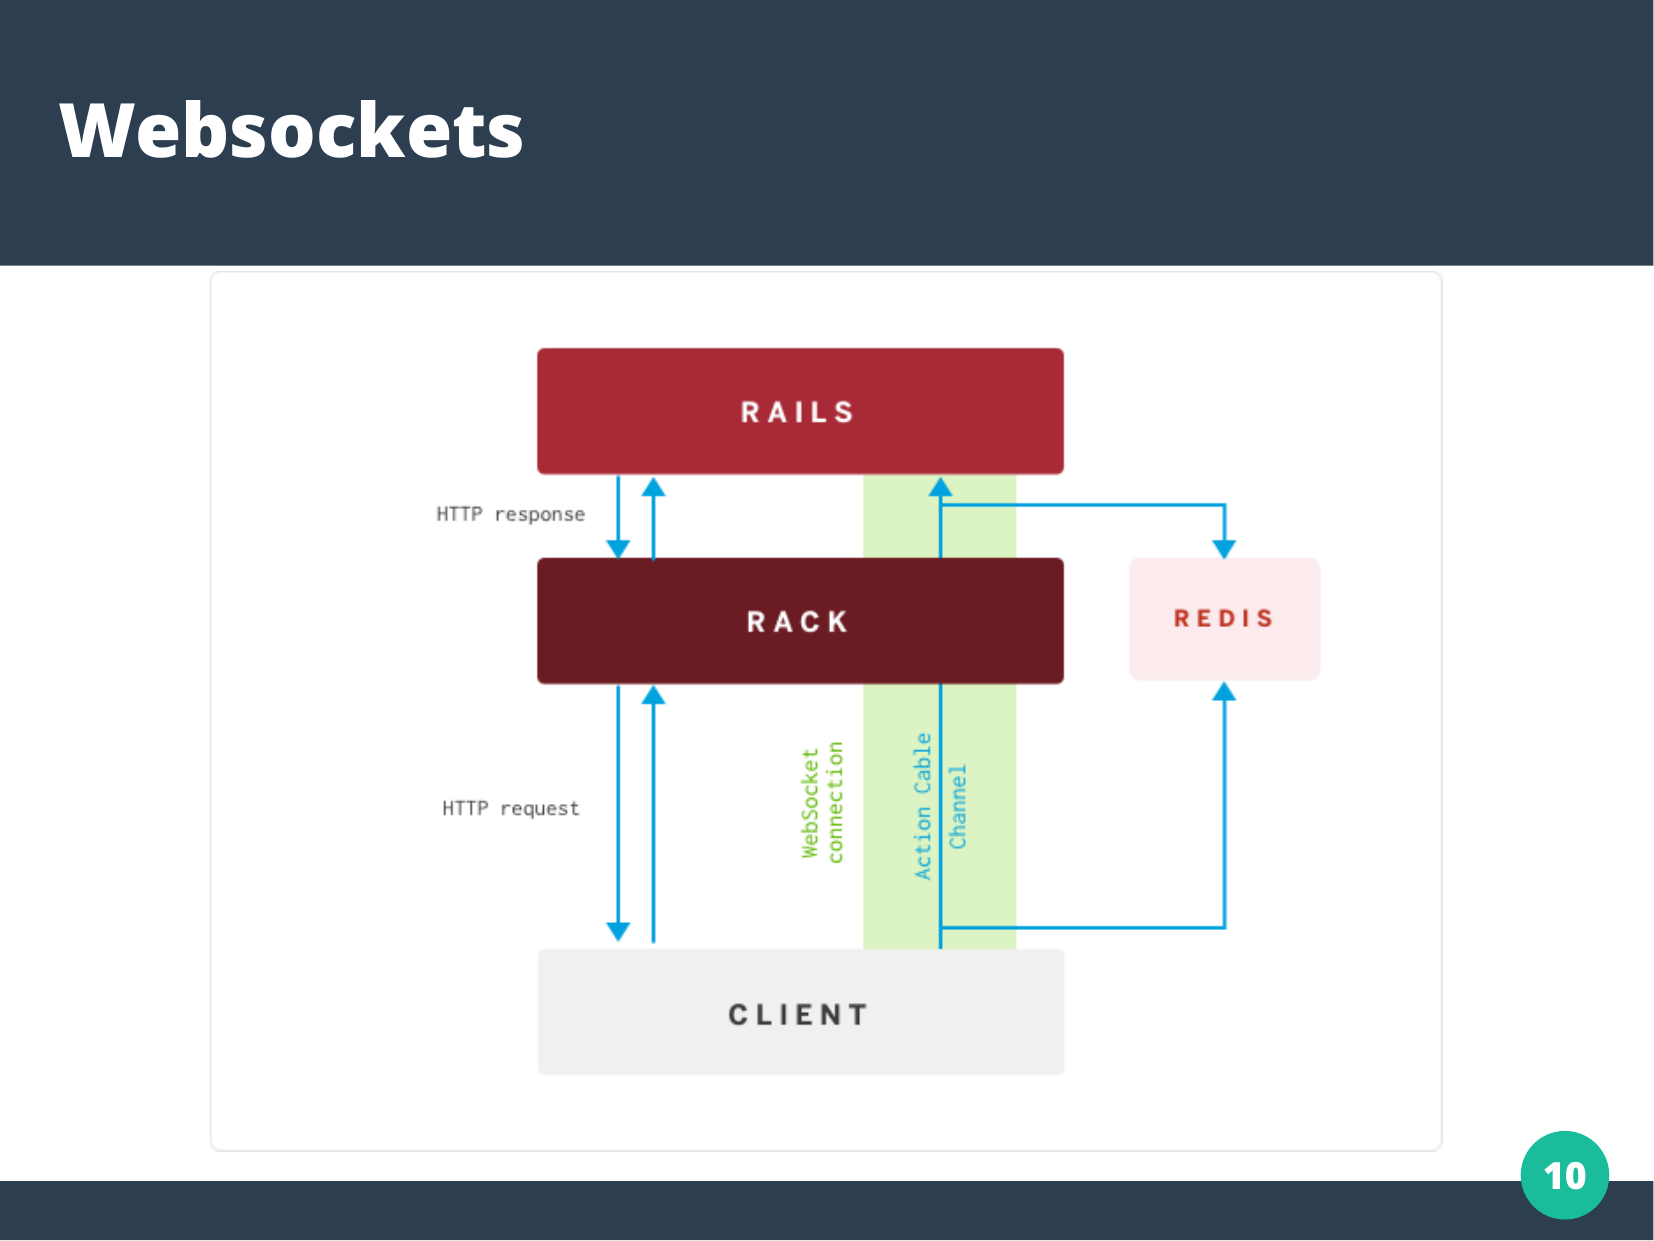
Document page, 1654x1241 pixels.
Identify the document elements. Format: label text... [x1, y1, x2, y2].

title Websockets [59, 49, 1595, 207]
picture [210, 271, 1443, 1152]
